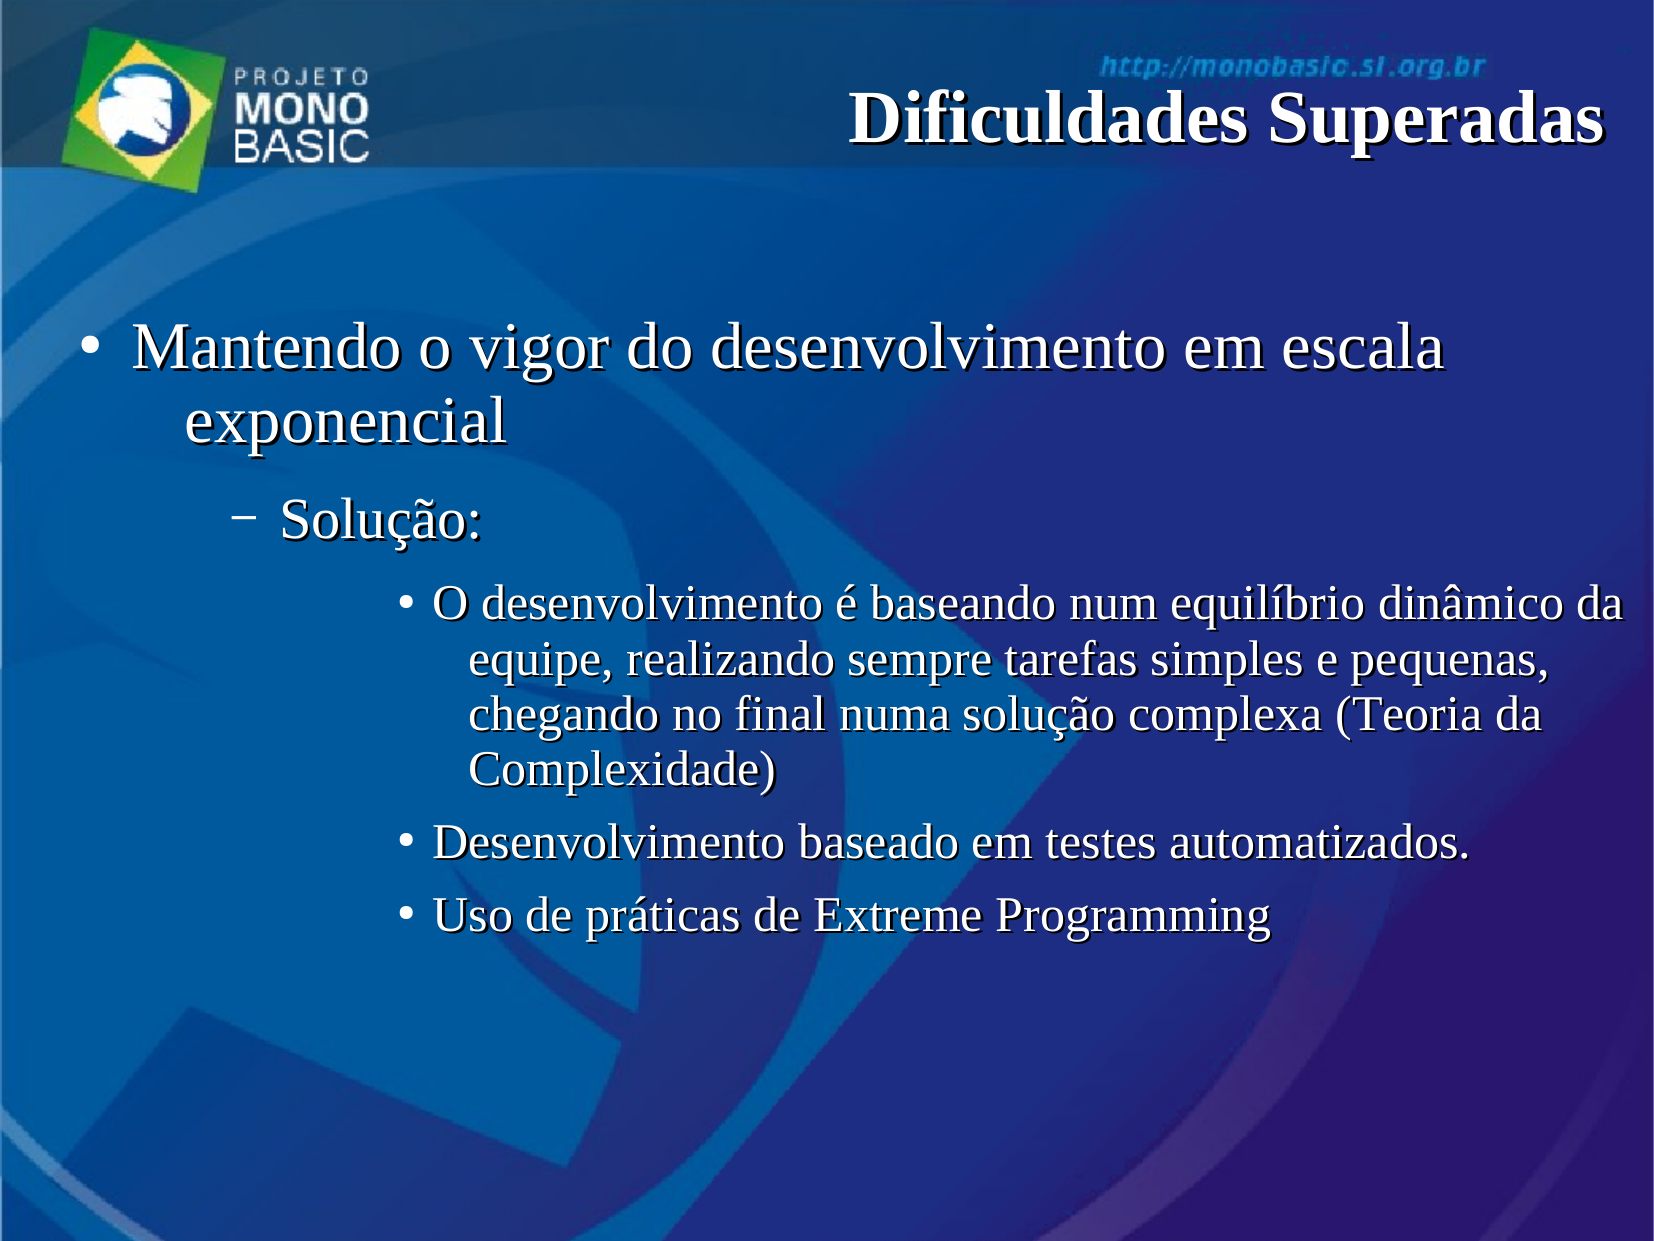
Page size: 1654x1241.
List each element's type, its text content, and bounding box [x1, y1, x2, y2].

picture [0, 0, 1654, 1241]
list Mantendo o vigor do desenvolvimento em escala exponencial Solução: O desenvolvimento é baseando num equilíbrio dinâmico da equipe, realizando sempre tarefas simples e pequenas, chegando no final numa solução complexa (Teoria da Complexidade) Desenvolvimento baseado em testes automatizados. Uso de práticas de Extreme Programming [42, 309, 1627, 1091]
title Dificuldades Superadas [222, 43, 1606, 191]
